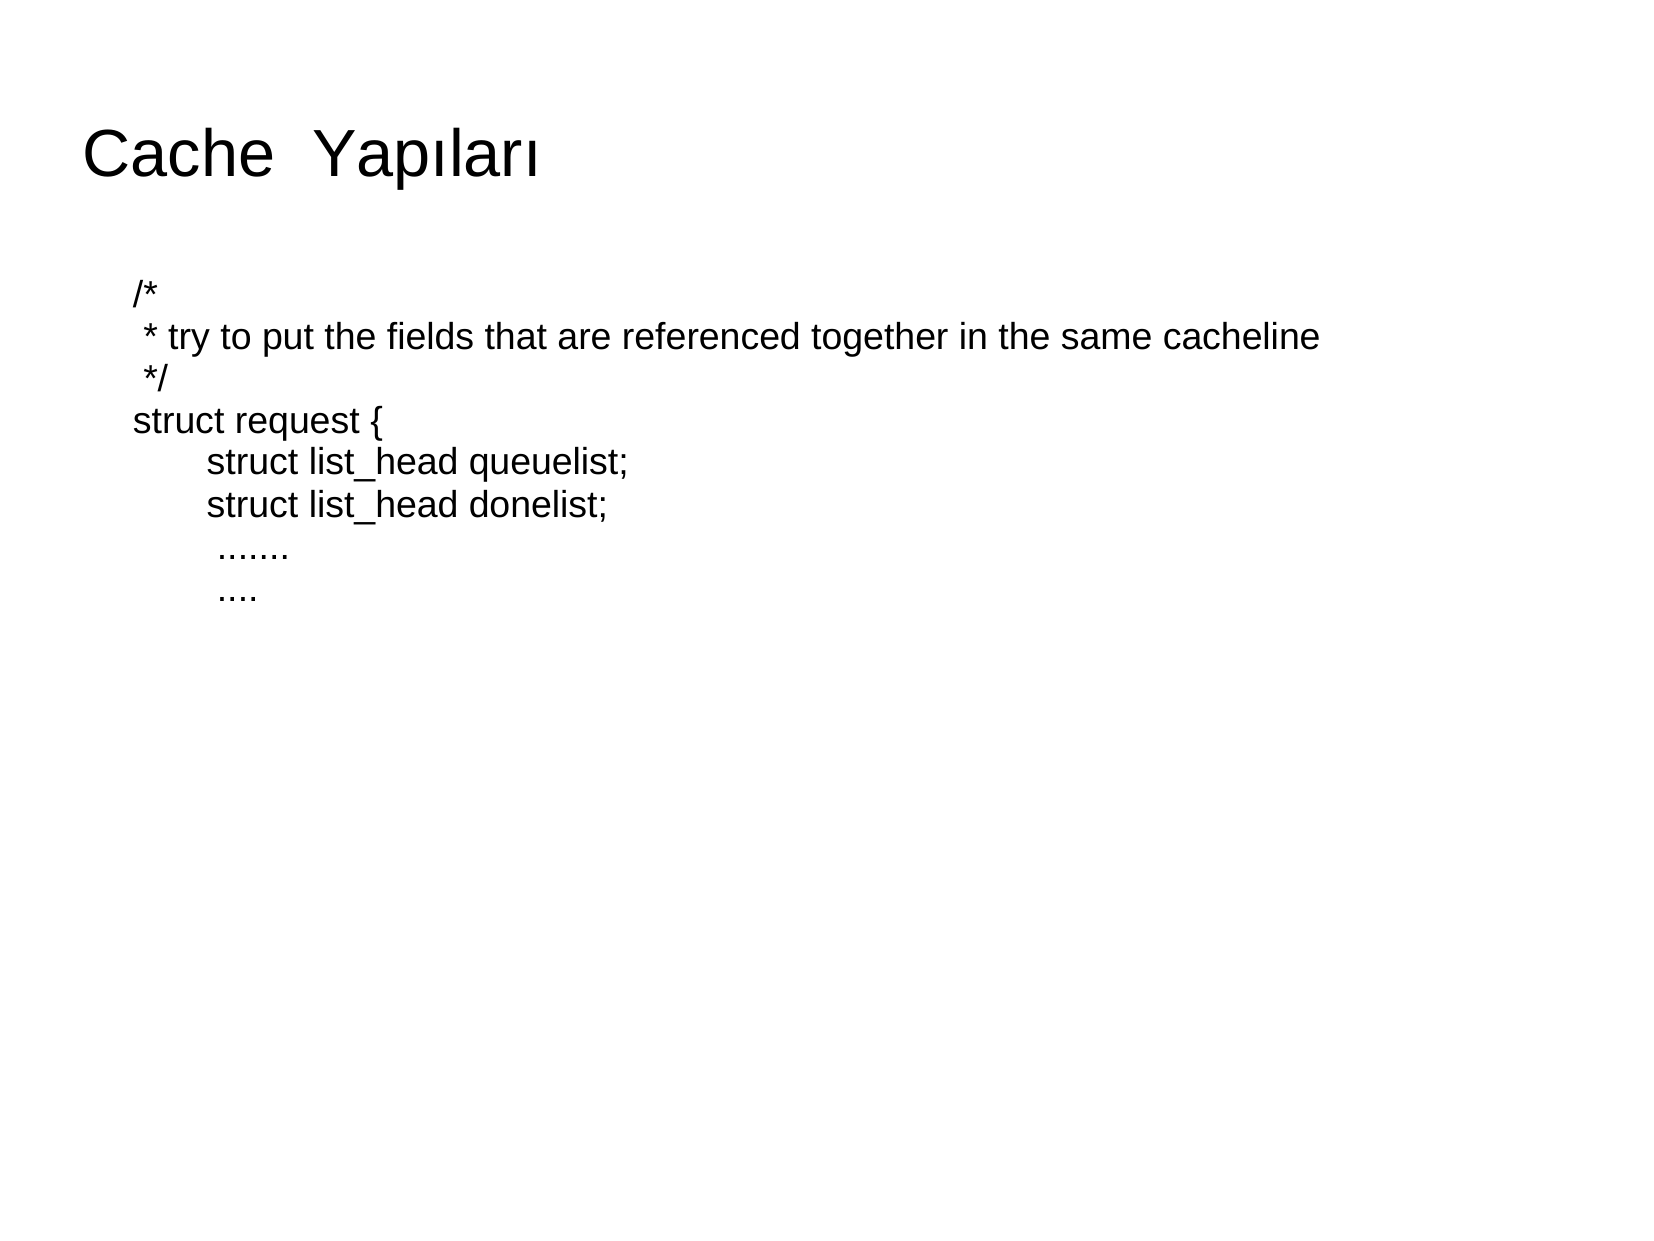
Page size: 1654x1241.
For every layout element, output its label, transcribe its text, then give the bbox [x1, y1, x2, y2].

title Cache Yapıları [82, 49, 1571, 257]
text_box /* * try to put the fields that are referenced together in the same cacheline */ struct request { struct list_head queuelist; struct list_head donelist; ....... .... [118, 265, 1337, 653]
